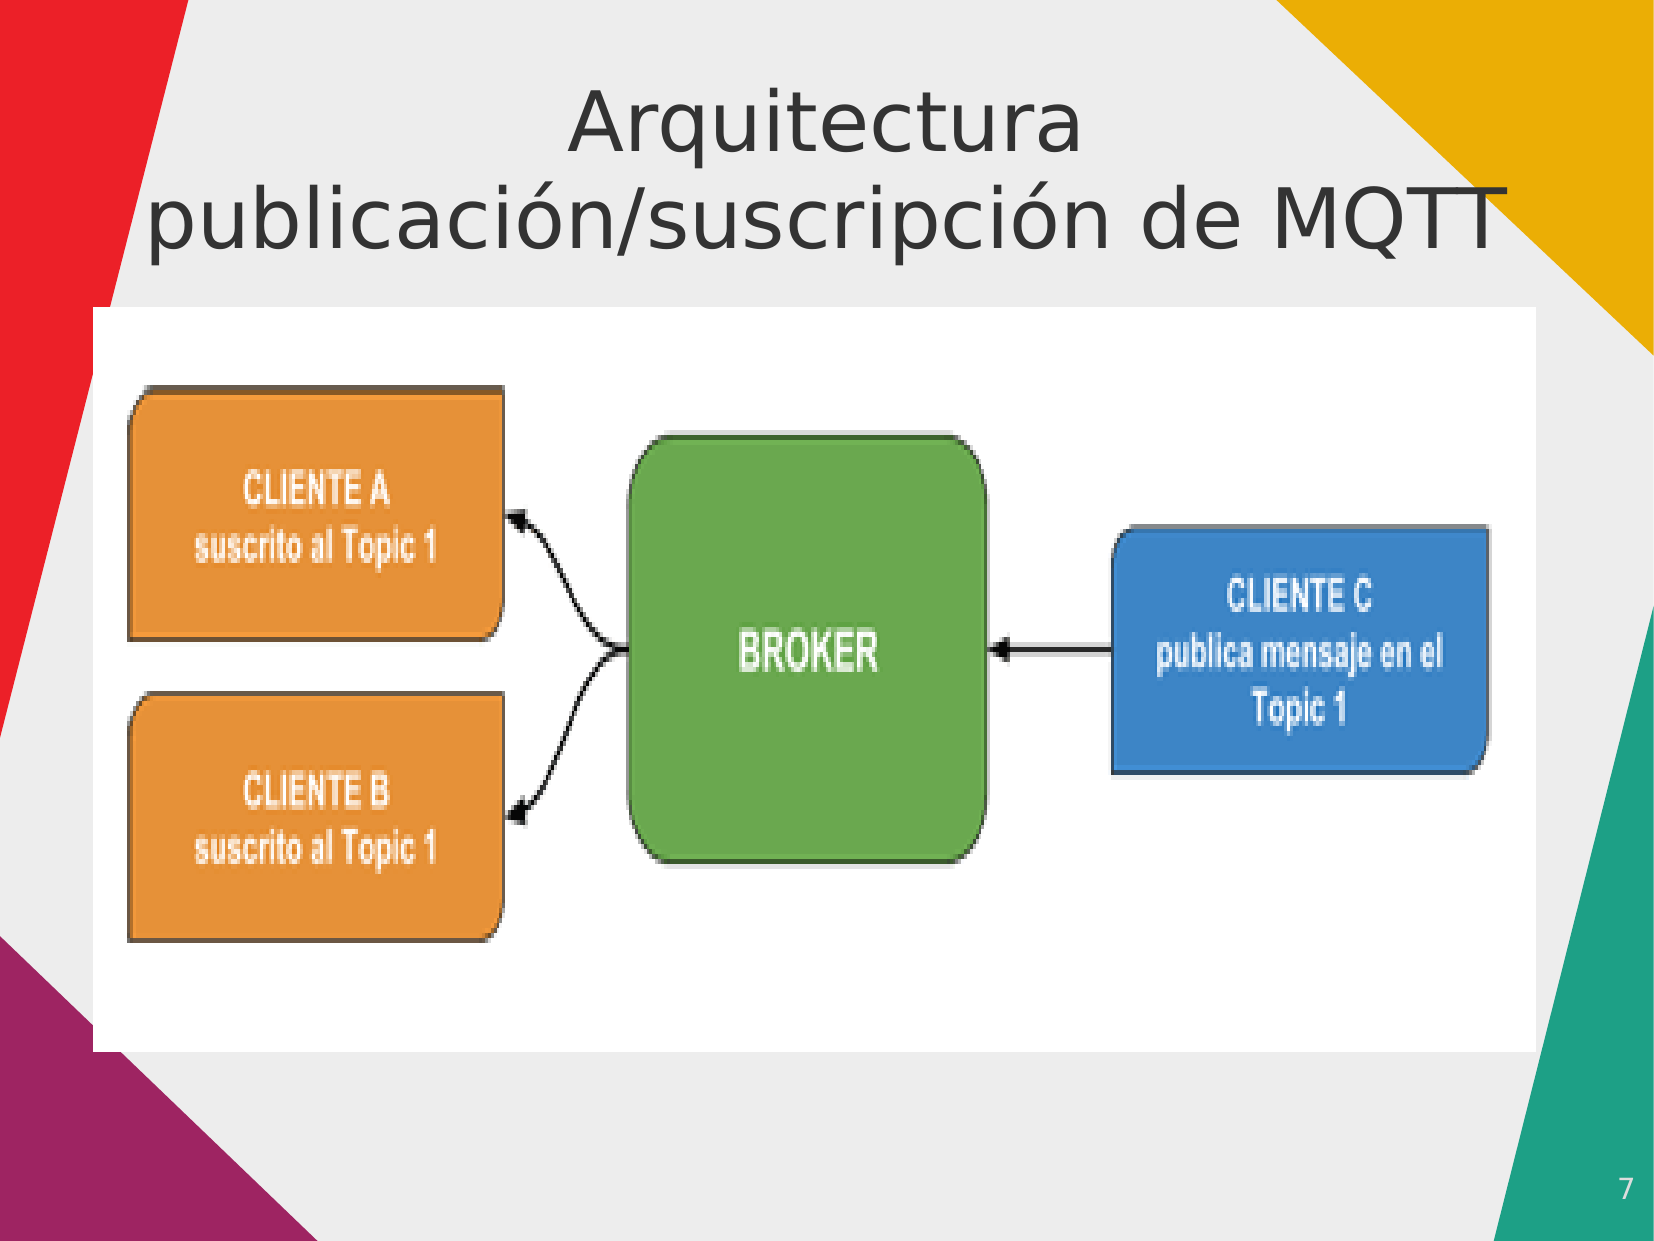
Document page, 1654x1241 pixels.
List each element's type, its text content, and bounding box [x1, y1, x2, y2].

title Arquitectura publicación/suscripción de MQTT [114, 73, 1539, 271]
picture [93, 307, 1536, 1052]
